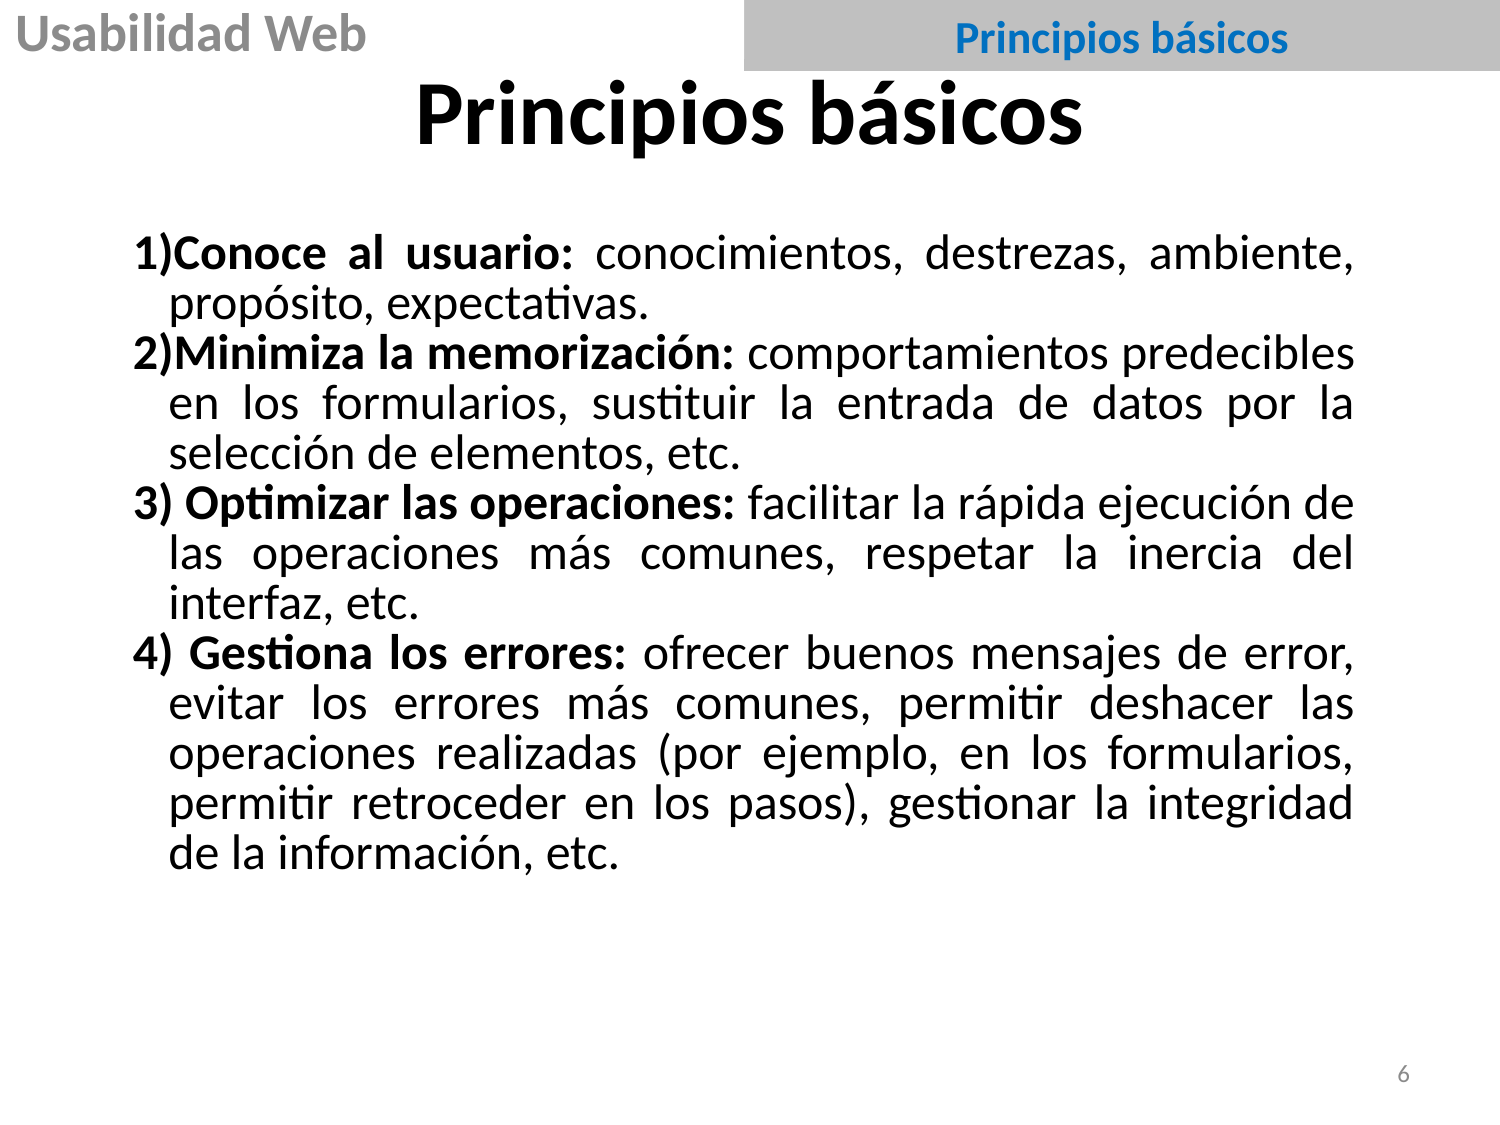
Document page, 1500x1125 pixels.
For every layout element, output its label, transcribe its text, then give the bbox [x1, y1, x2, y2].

title Usabilidad Web [0, 0, 745, 60]
text_box Conoce al usuario: conocimientos, destrezas, ambiente, propósito, expectativas. Minimiza la memorización: comportamientos predecibles en los formularios, sustituir la entrada de datos por la selección de elementos, etc. Optimizar las operaciones: facilitar la rápida ejecución de las operaciones más comunes, respetar la inercia del interfaz, etc. Gestiona los errores: ofrecer buenos mensajes de error, evitar los errores más comunes, permitir deshacer las operaciones realizadas (por ejemplo, en los formularios, permitir retroceder en los pasos), gestionar la integridad de la información, etc. [118, 224, 1371, 1033]
title Principios básicos [75, 68, 1425, 257]
title Principios básicos [744, 0, 1500, 71]
slide_number <número> [1074, 1042, 1425, 1103]
